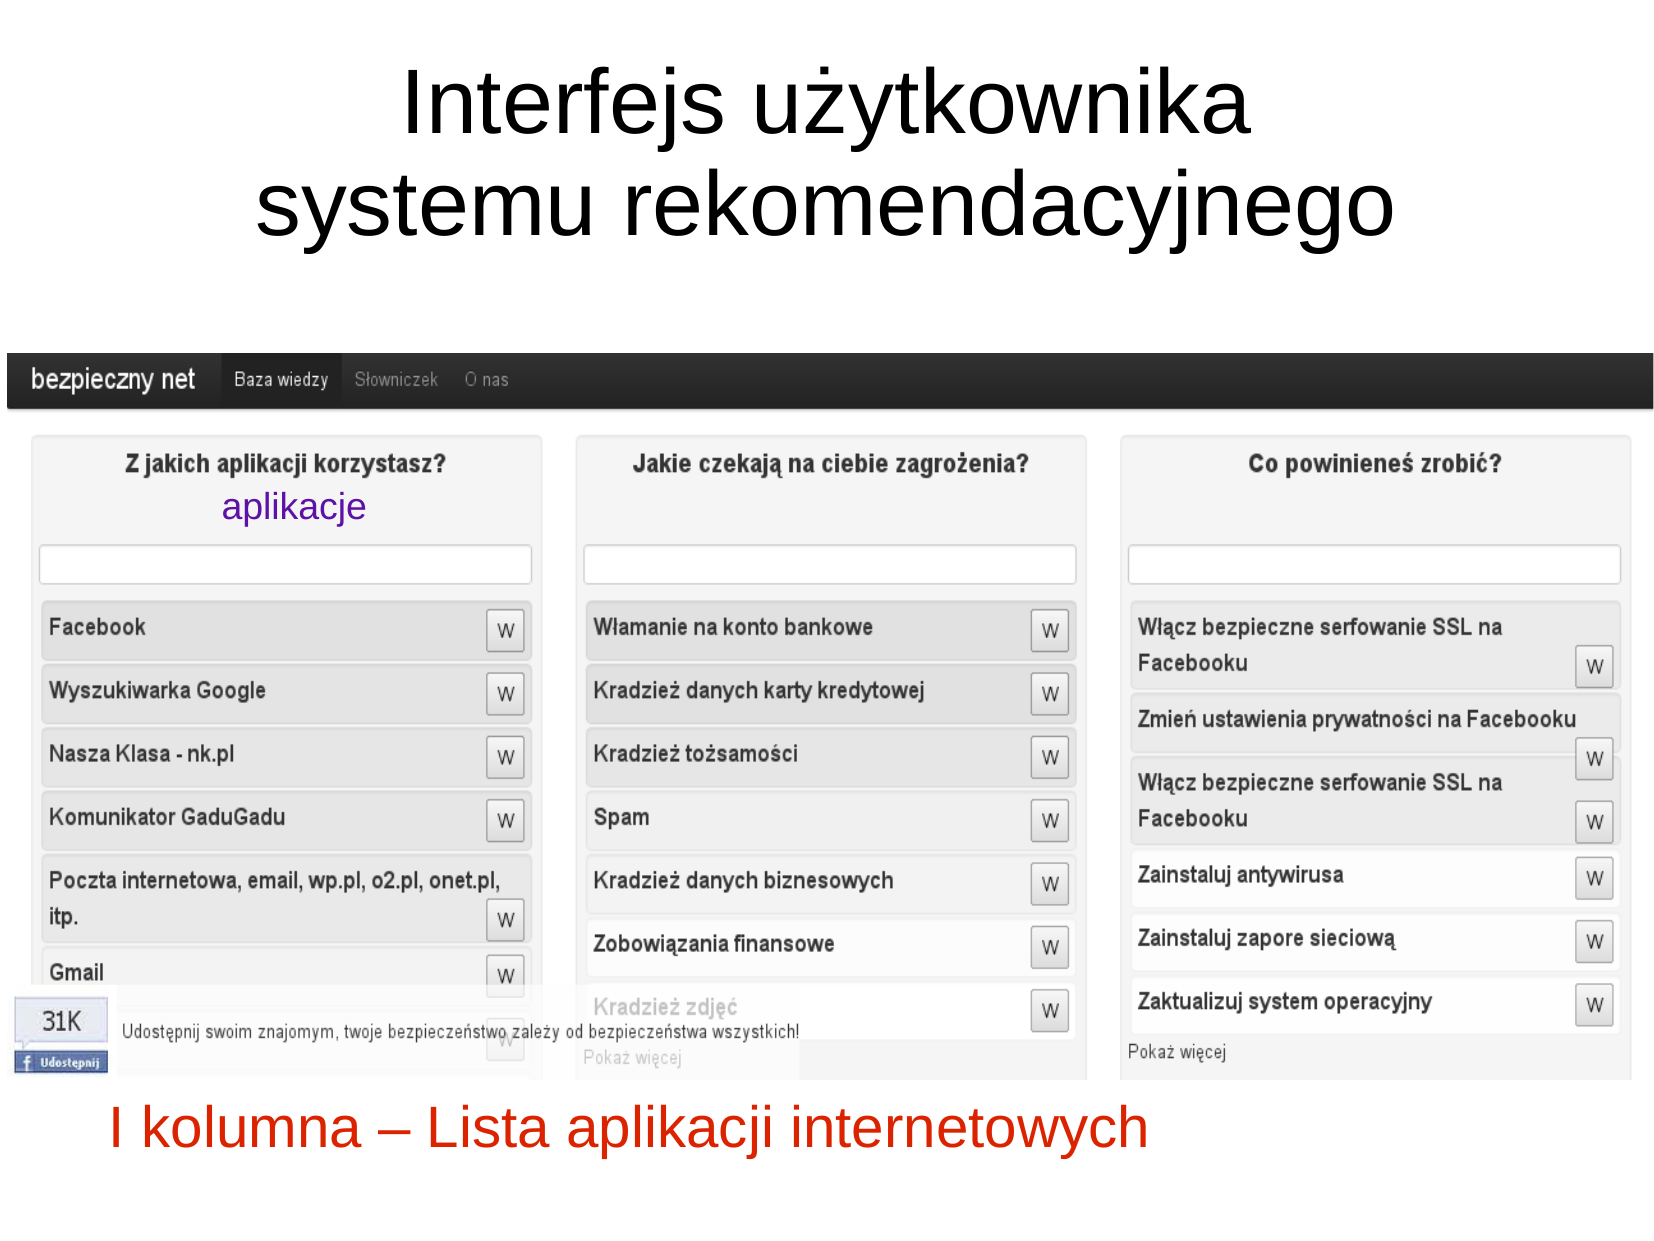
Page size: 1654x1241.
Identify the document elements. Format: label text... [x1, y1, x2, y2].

picture [7, 353, 1654, 1080]
text_box aplikacje [206, 478, 389, 545]
title Interfejs użytkownika systemu rekomendacyjnego [82, 49, 1571, 257]
text_box I kolumna – Lista aplikacji internetowych [94, 1087, 1207, 1181]
